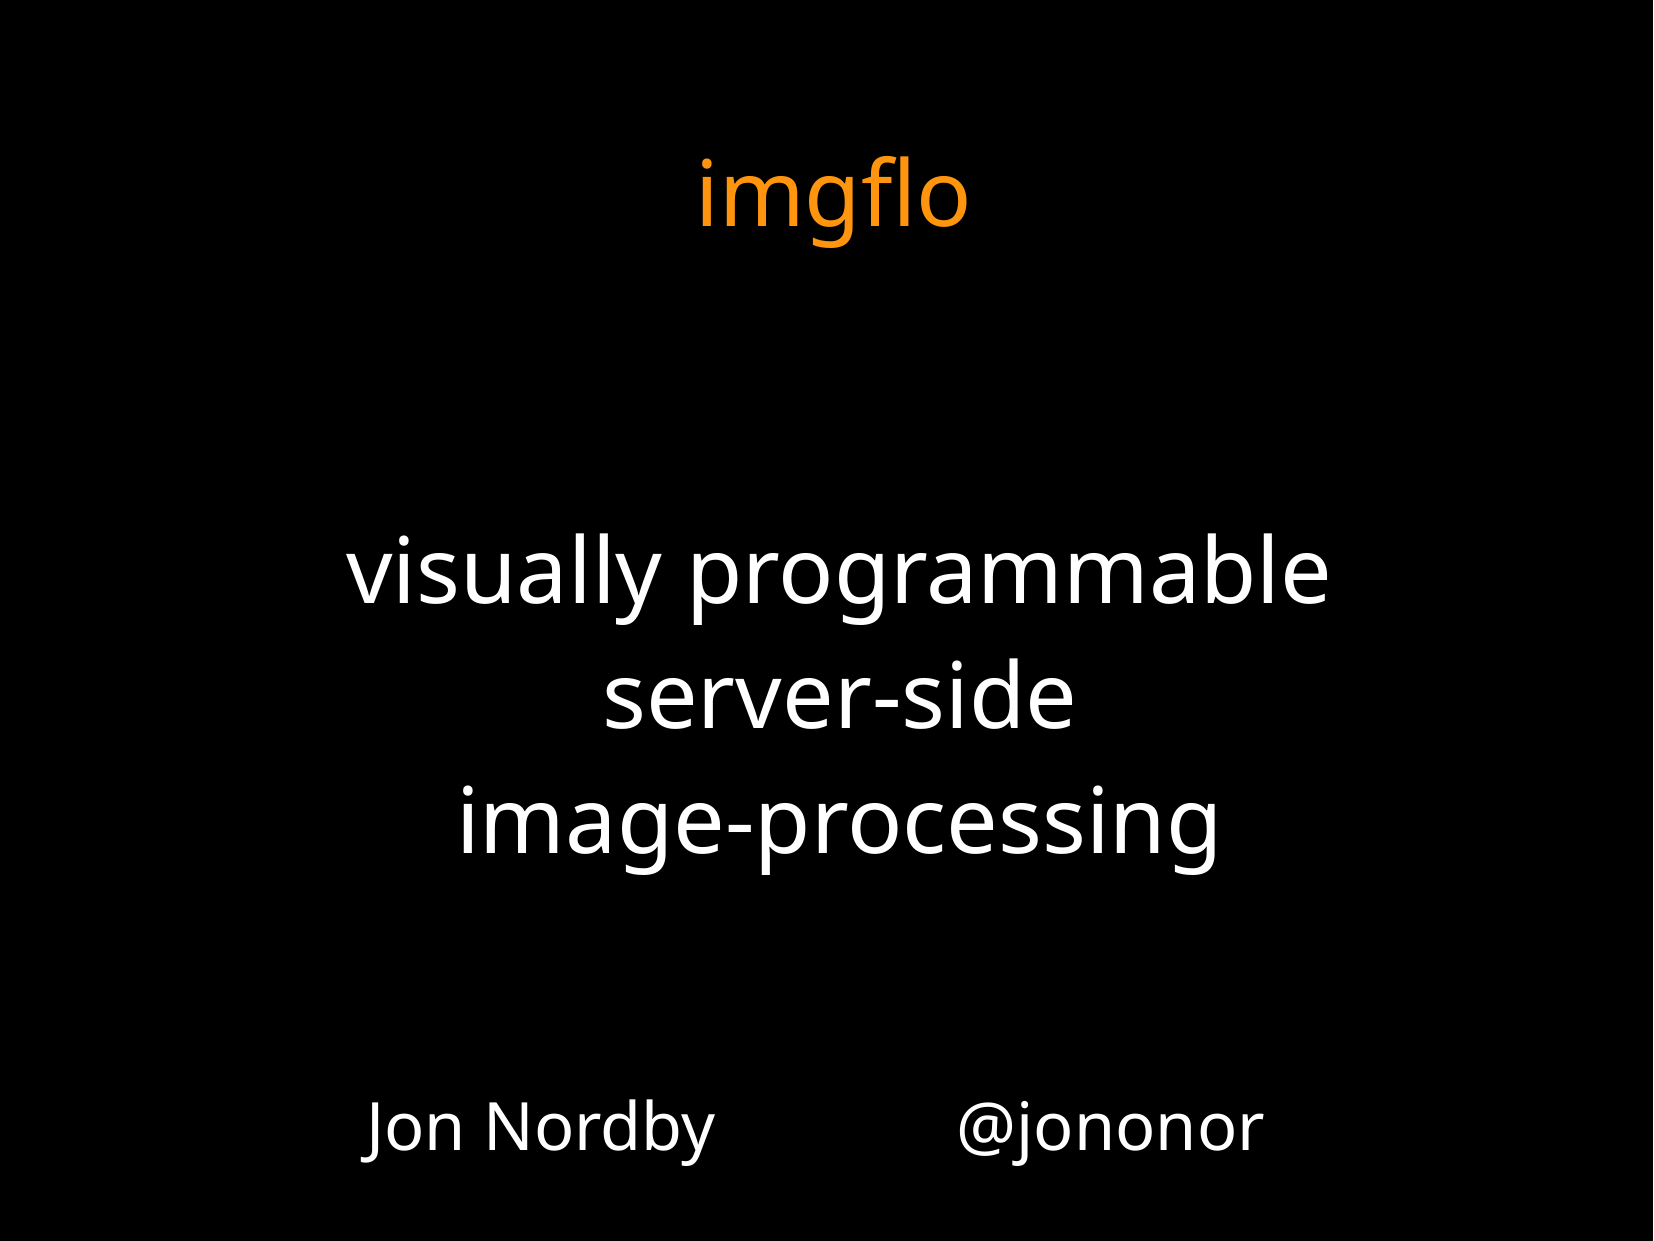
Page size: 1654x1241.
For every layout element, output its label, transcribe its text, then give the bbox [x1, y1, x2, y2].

title imgflo [90, 67, 1578, 316]
subtitle Jon Nordby @jononor [72, 1050, 1561, 1200]
text_box visually programmable server-side image-processing [150, 345, 1531, 1041]
